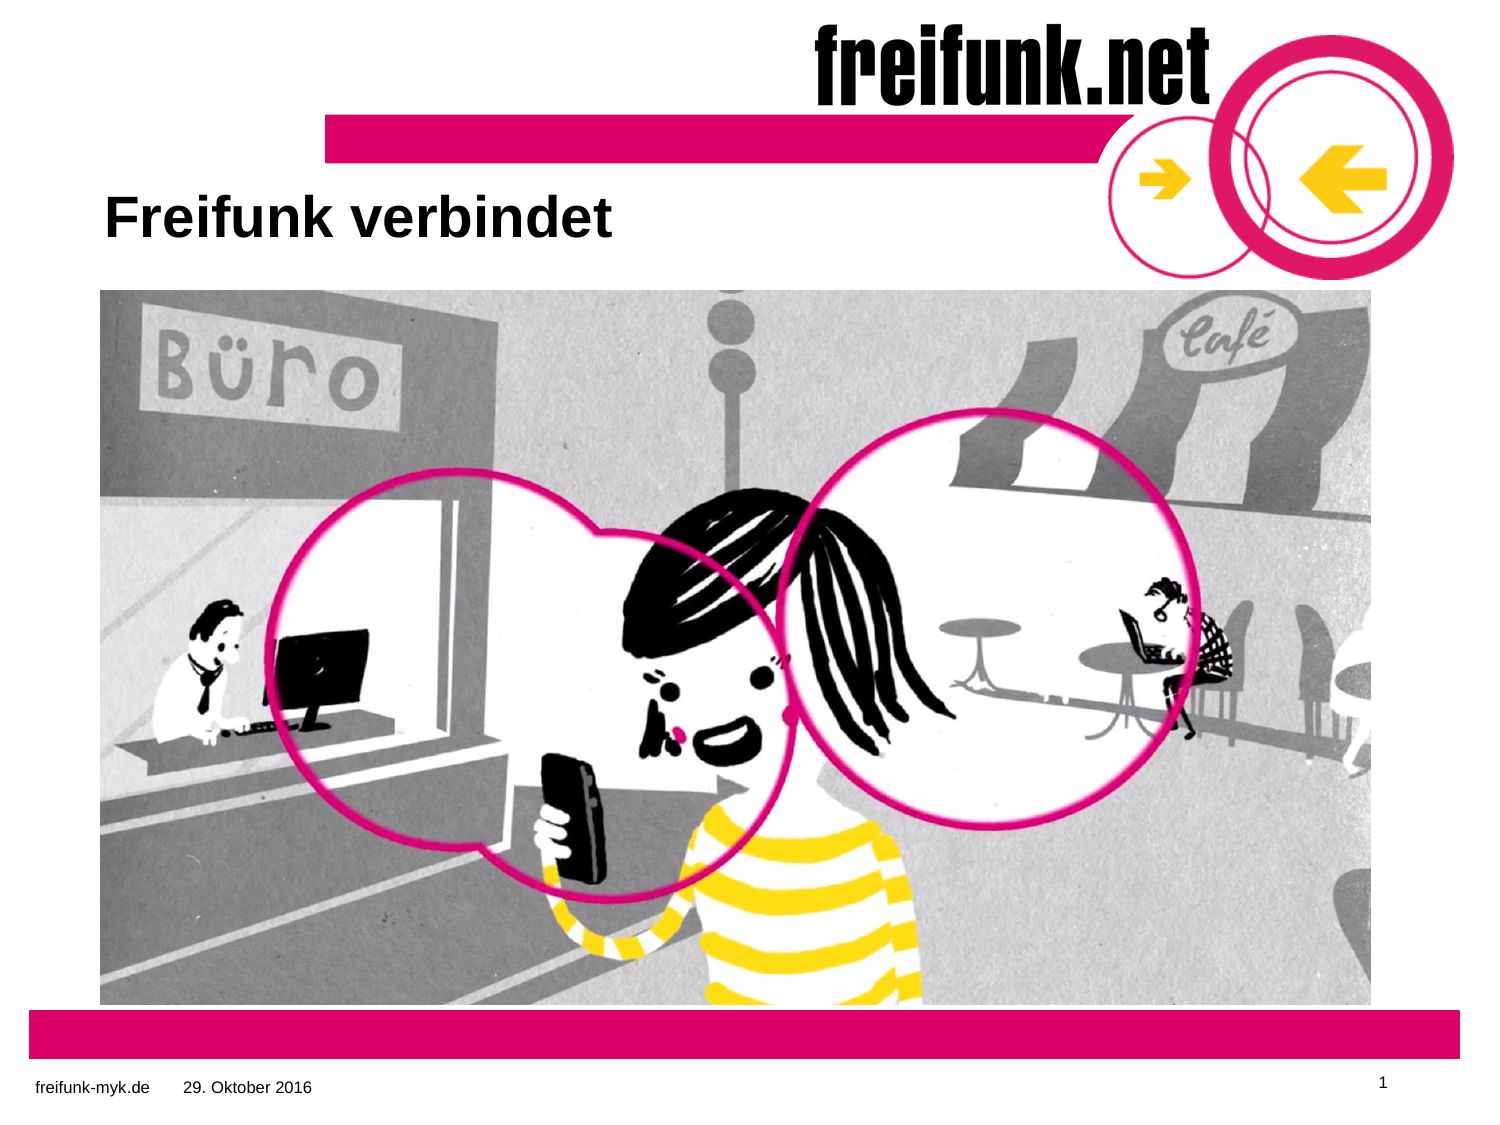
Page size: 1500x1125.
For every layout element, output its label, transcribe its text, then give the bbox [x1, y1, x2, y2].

picture [100, 290, 1371, 1005]
picture [816, 24, 1454, 280]
title Freifunk verbindet [104, 153, 1087, 274]
